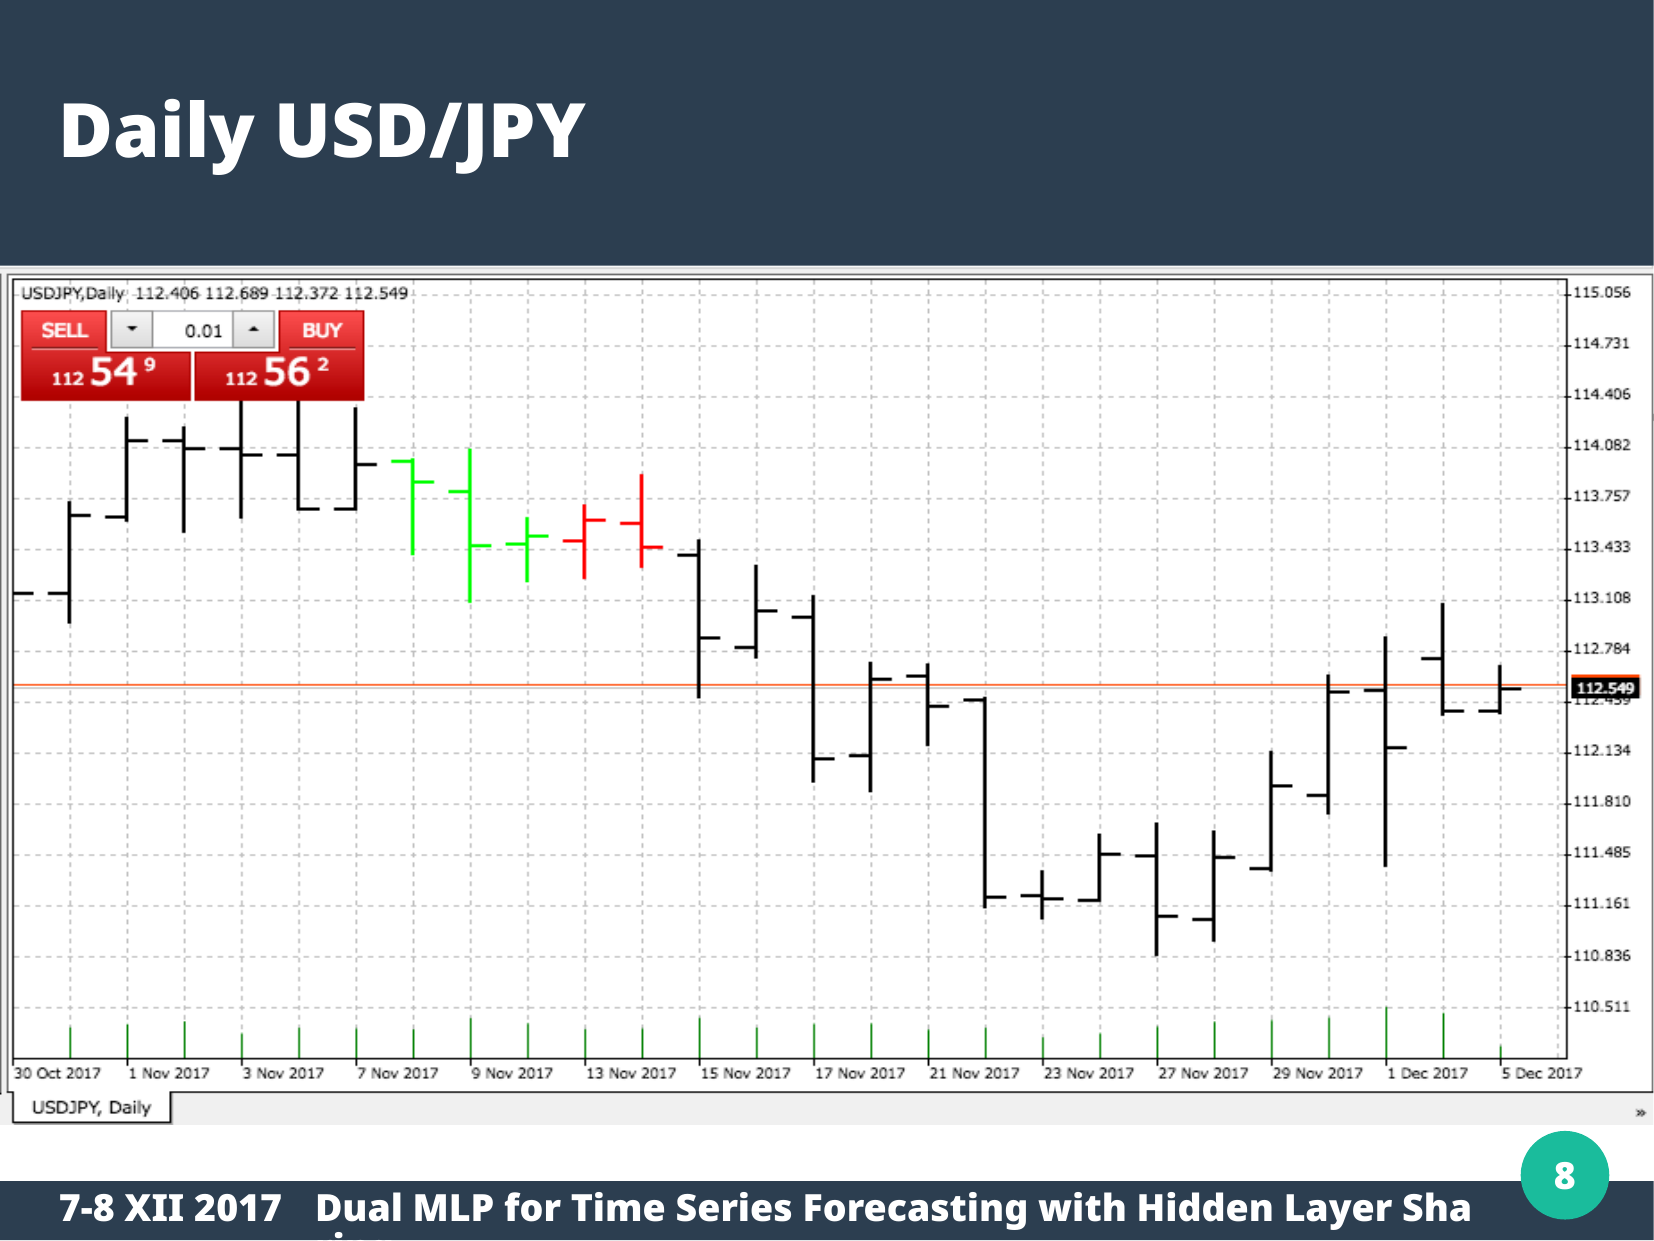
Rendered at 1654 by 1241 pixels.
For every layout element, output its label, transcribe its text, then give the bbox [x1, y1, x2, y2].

picture [0, 266, 1654, 1126]
title Daily USD/JPY [59, 49, 1595, 207]
